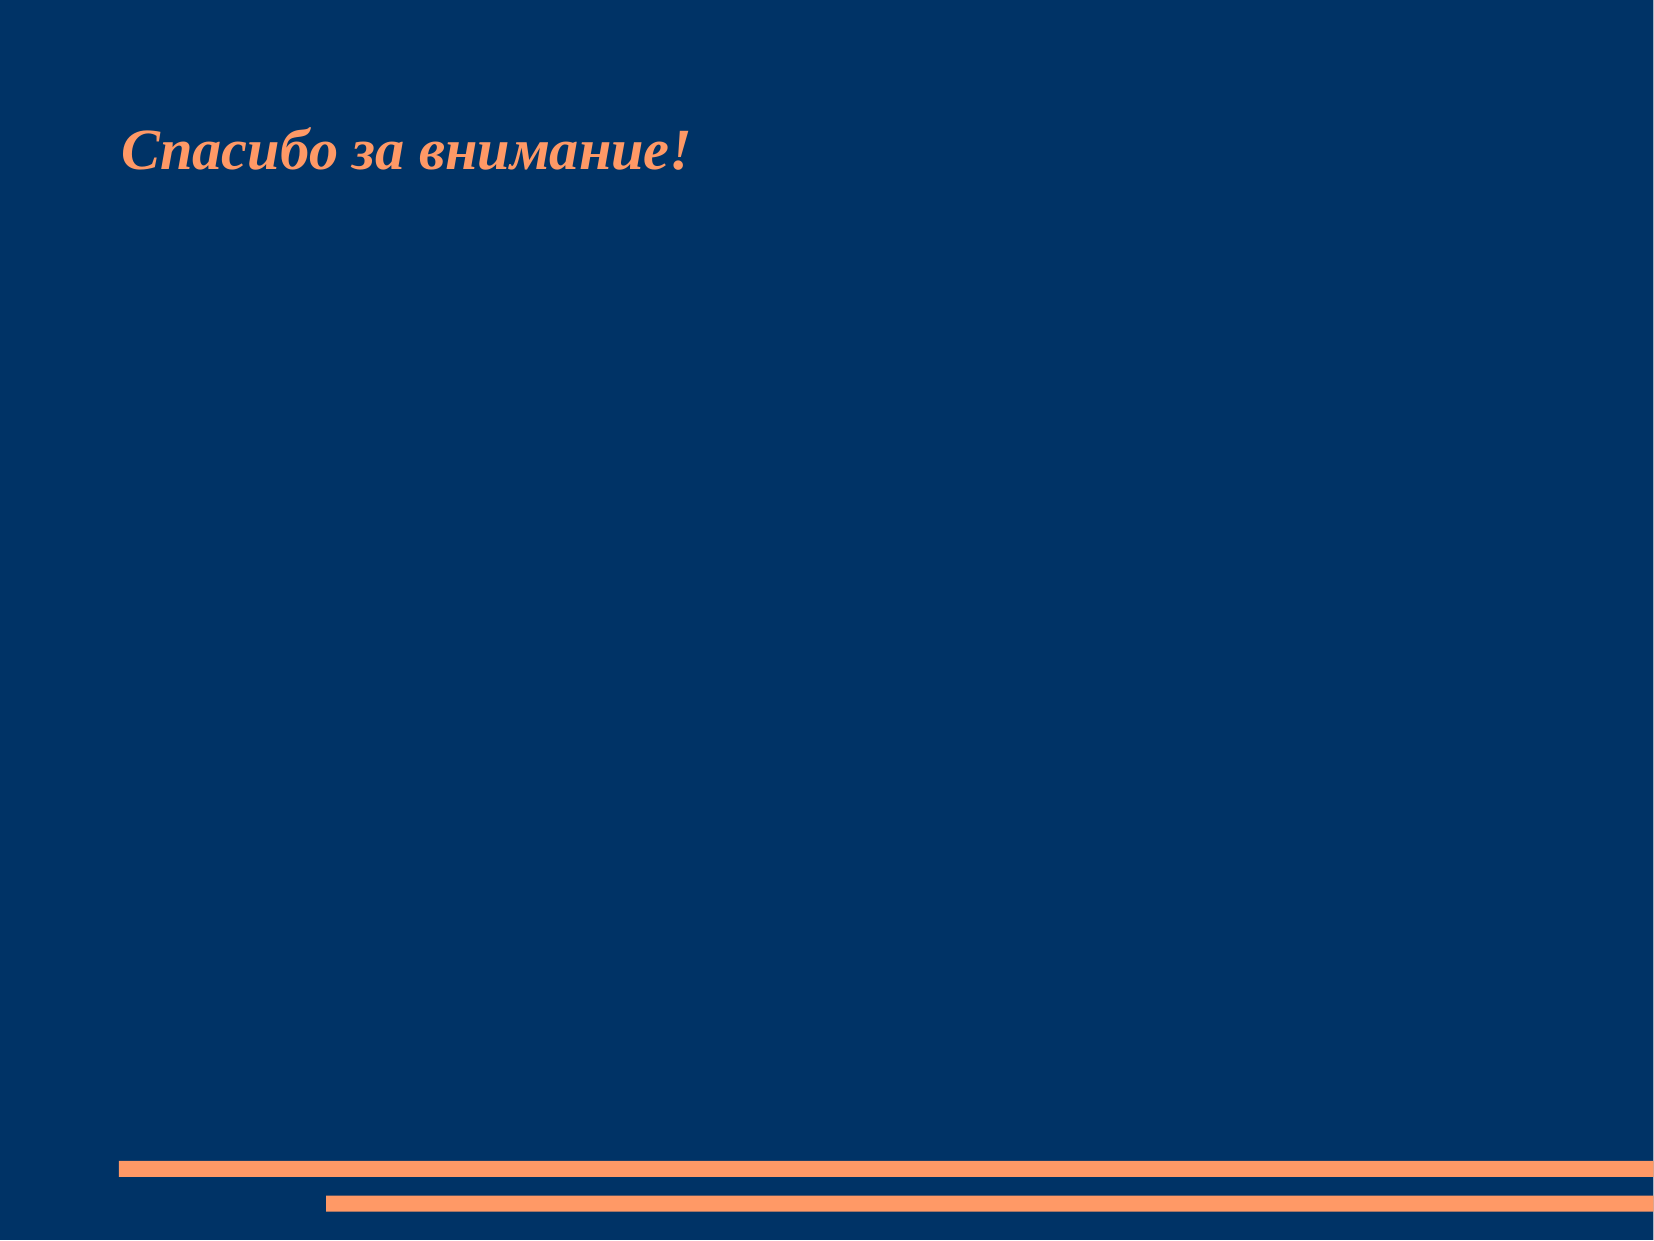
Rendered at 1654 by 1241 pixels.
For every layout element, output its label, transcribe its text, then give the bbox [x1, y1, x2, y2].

title Спасибо за внимание! [121, 46, 1534, 254]
